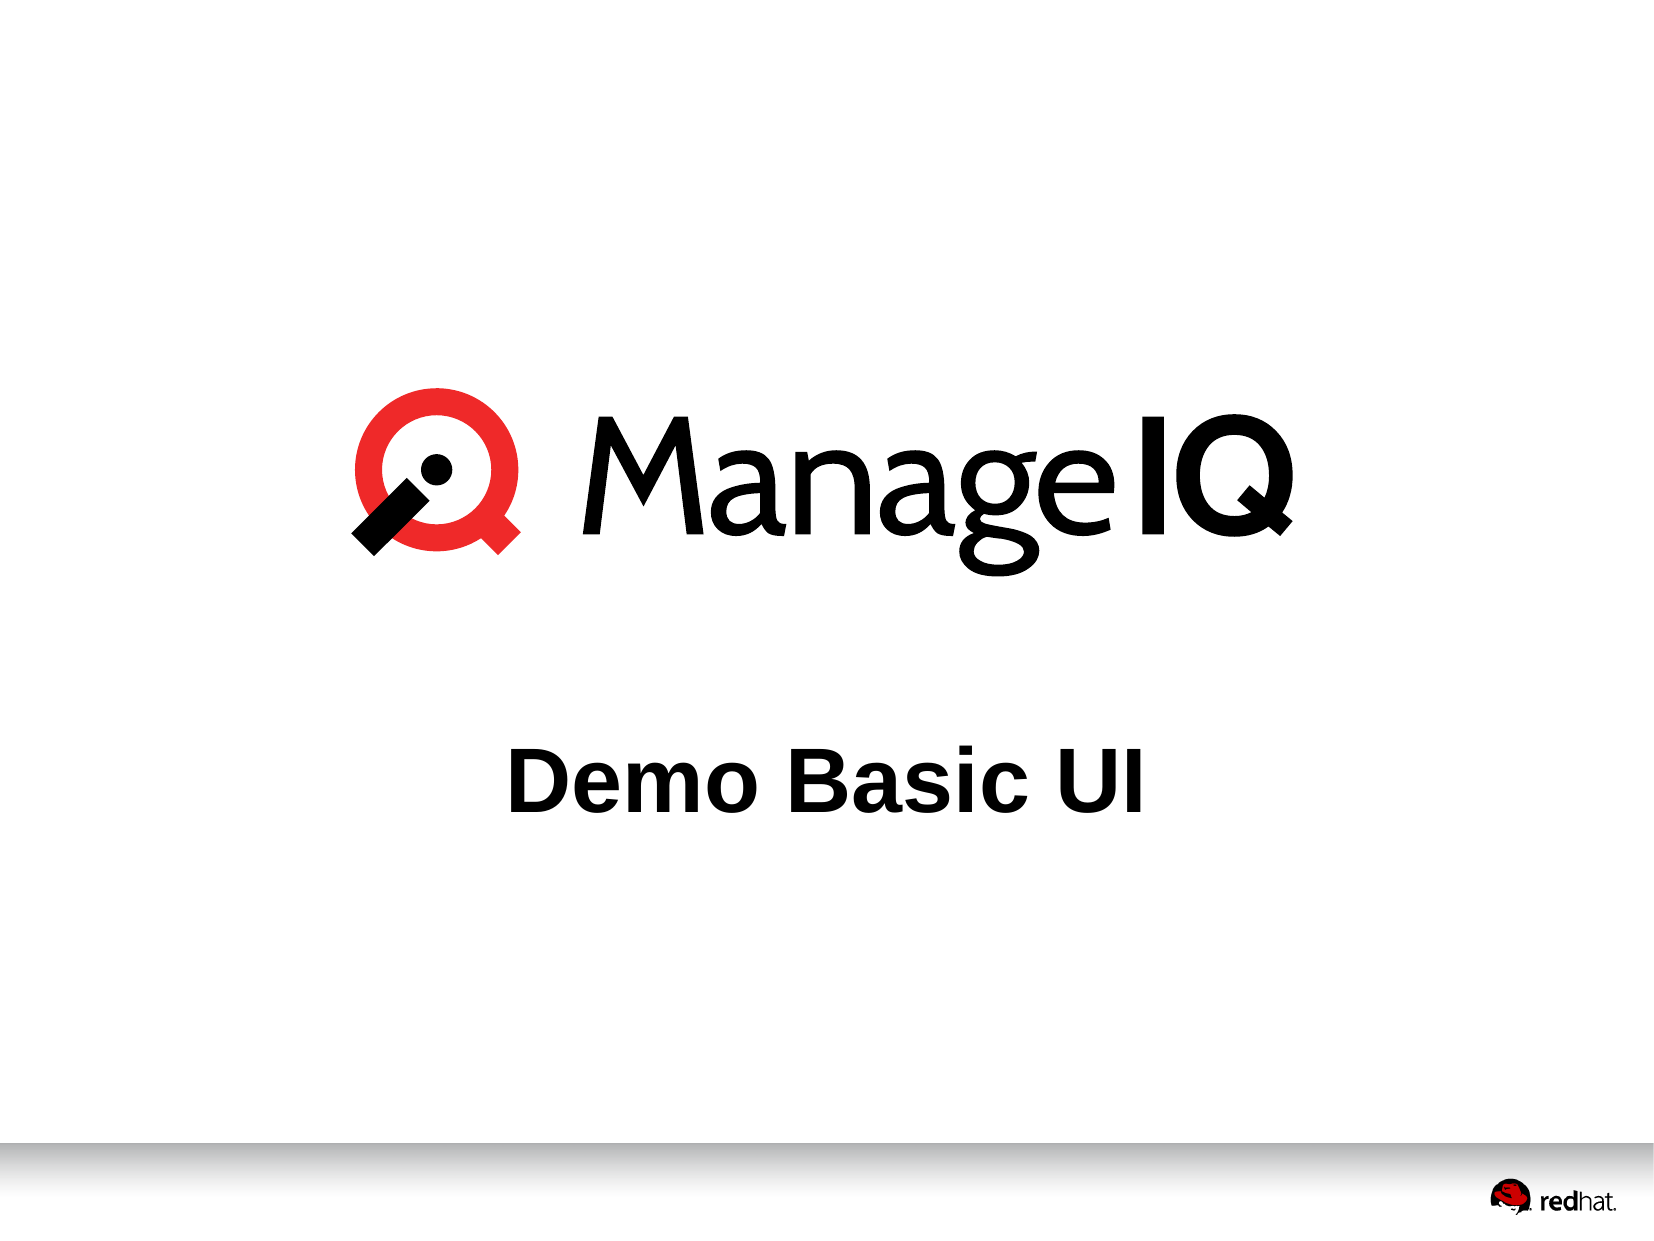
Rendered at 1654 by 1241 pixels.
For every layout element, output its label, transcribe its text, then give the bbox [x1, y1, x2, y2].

picture [0, 1143, 1654, 1241]
text_box Demo Basic UI [286, 722, 1367, 841]
picture [301, 339, 1352, 601]
